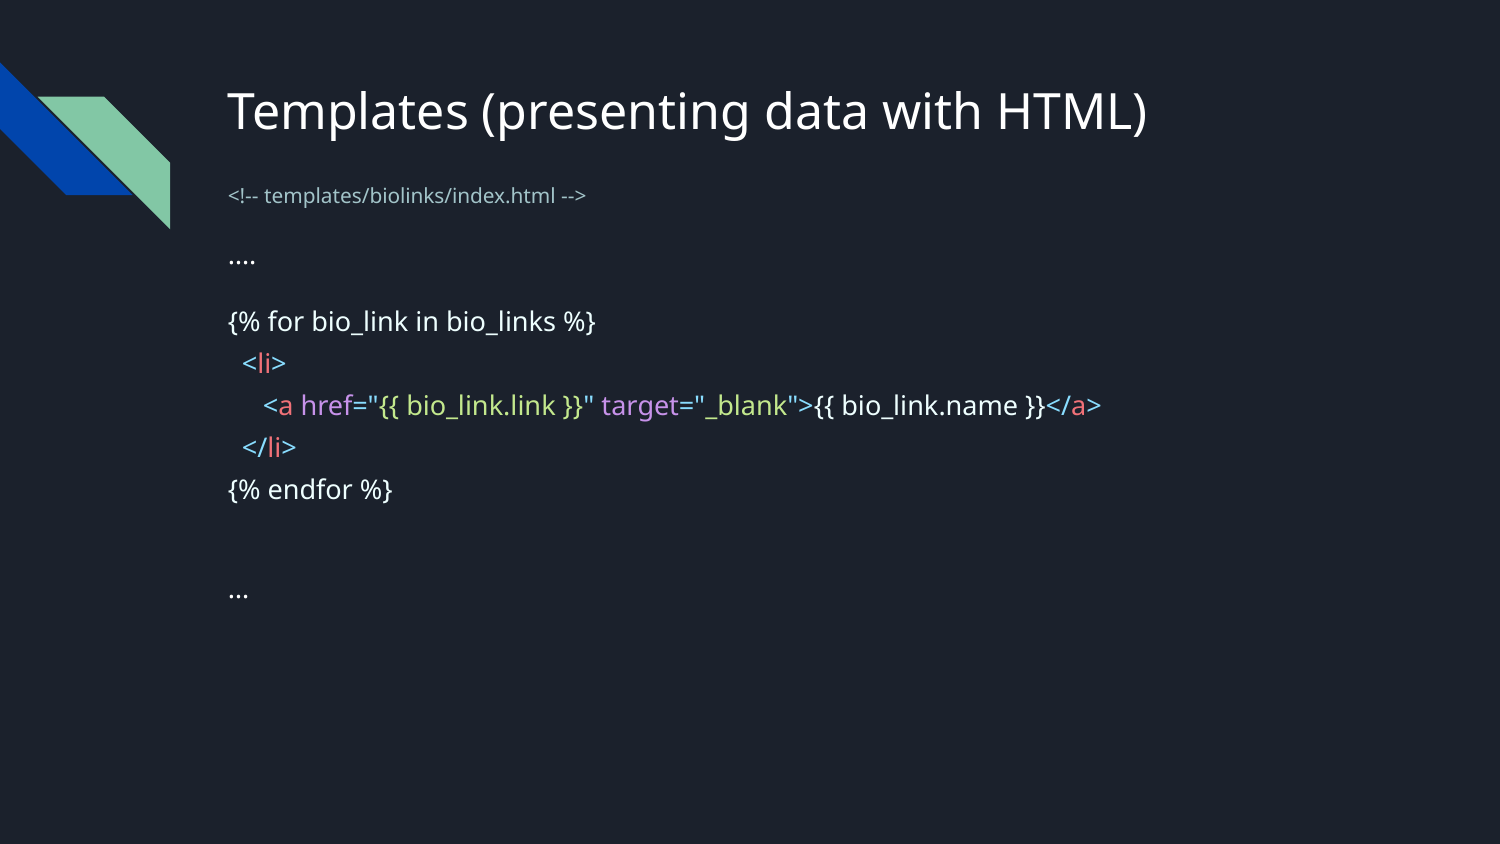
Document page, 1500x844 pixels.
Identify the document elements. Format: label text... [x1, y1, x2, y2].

title Templates (presenting data with HTML) [212, 64, 1368, 164]
list <!-- templates/biolinks/index.html --> …. {% for bio_link in bio_links %} <li> <a href="{{ bio_link.link }}" target="_blank">{{ bio_link.name }}</a> </li> {% endfor %} … [212, 164, 1368, 735]
